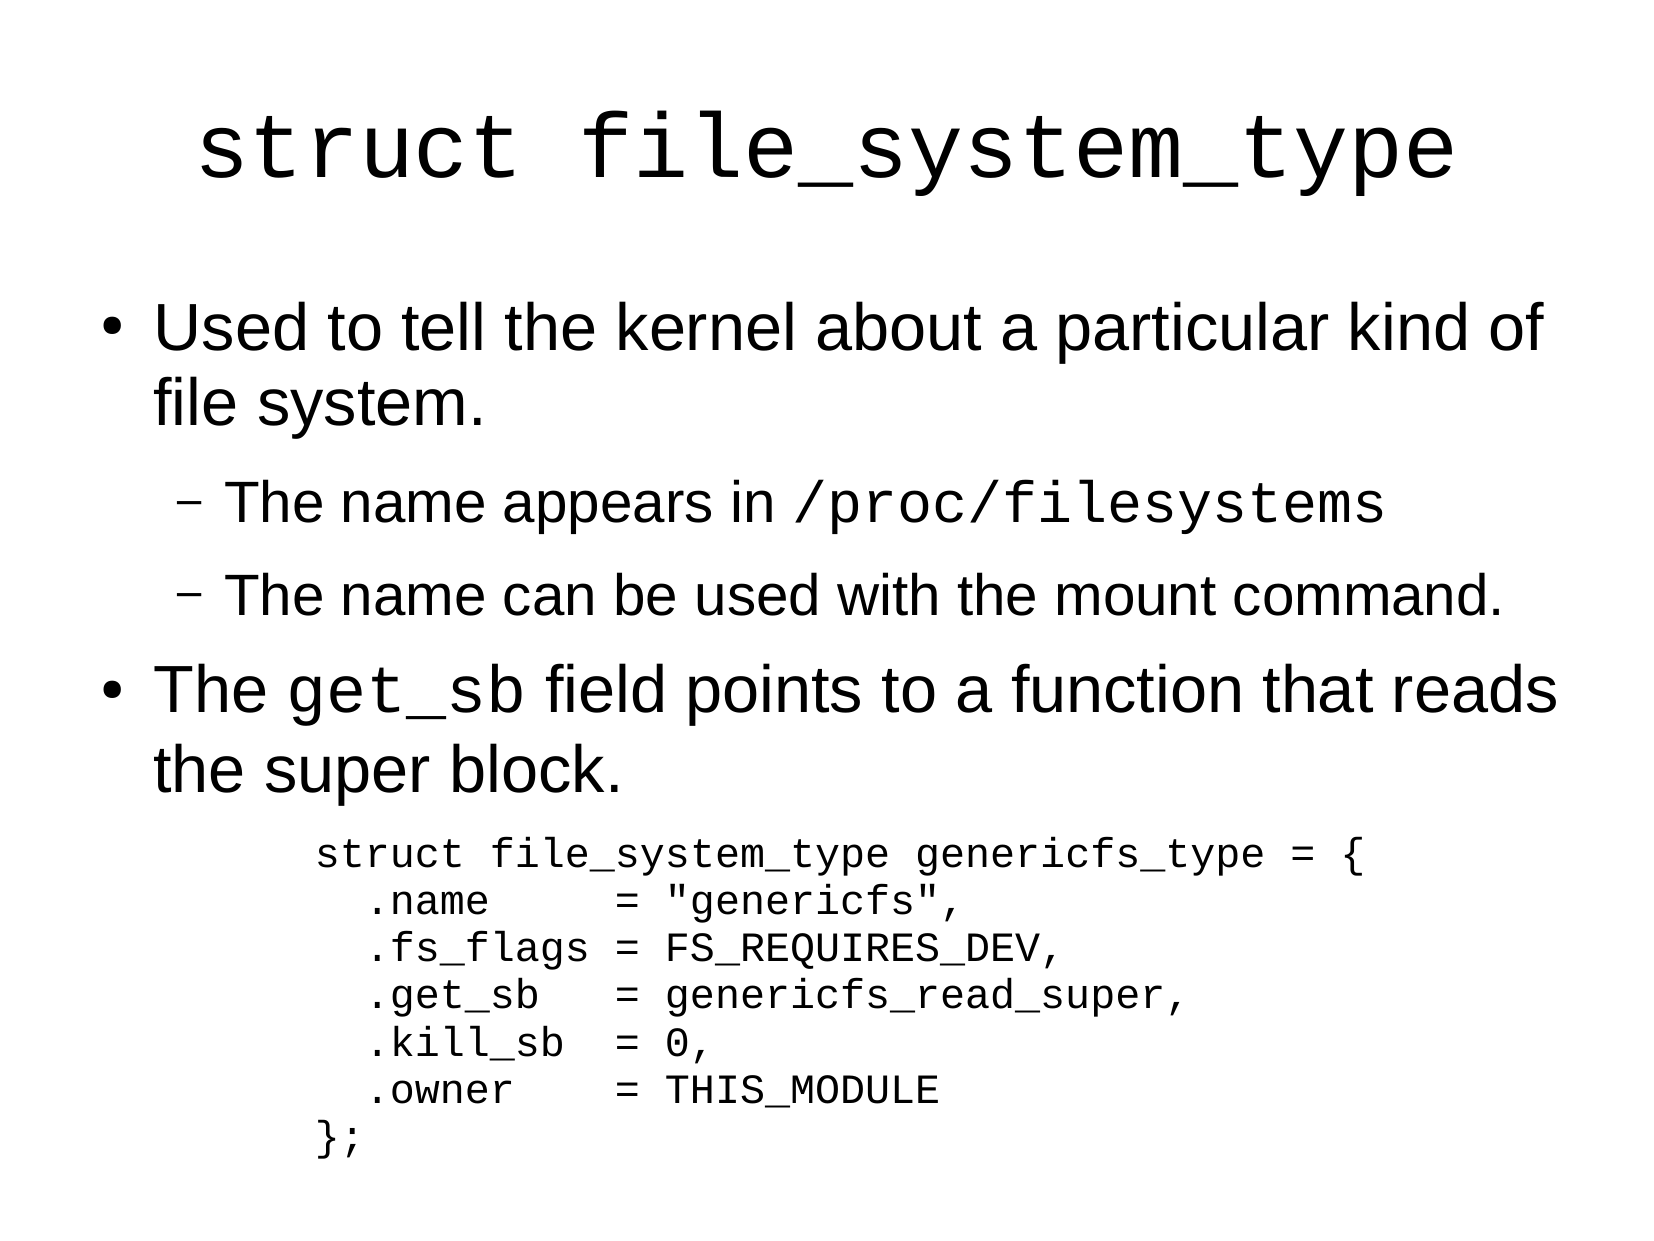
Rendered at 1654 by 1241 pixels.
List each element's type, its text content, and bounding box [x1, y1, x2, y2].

title struct file_system_type [82, 49, 1571, 257]
text_box struct file_system_type genericfs_type = { .name = "genericfs", .fs_flags = FS_REQUIRES_DEV, .get_sb = genericfs_read_super, .kill_sb = 0, .owner = THIS_MODULE }; [300, 1094, 1380, 1198]
list Used to tell the kernel about a particular kind of file system. The name appears in /proc/filesystems The name can be used with the mount command. The get_sb field points to a function that reads the super block. [82, 290, 1571, 1094]
